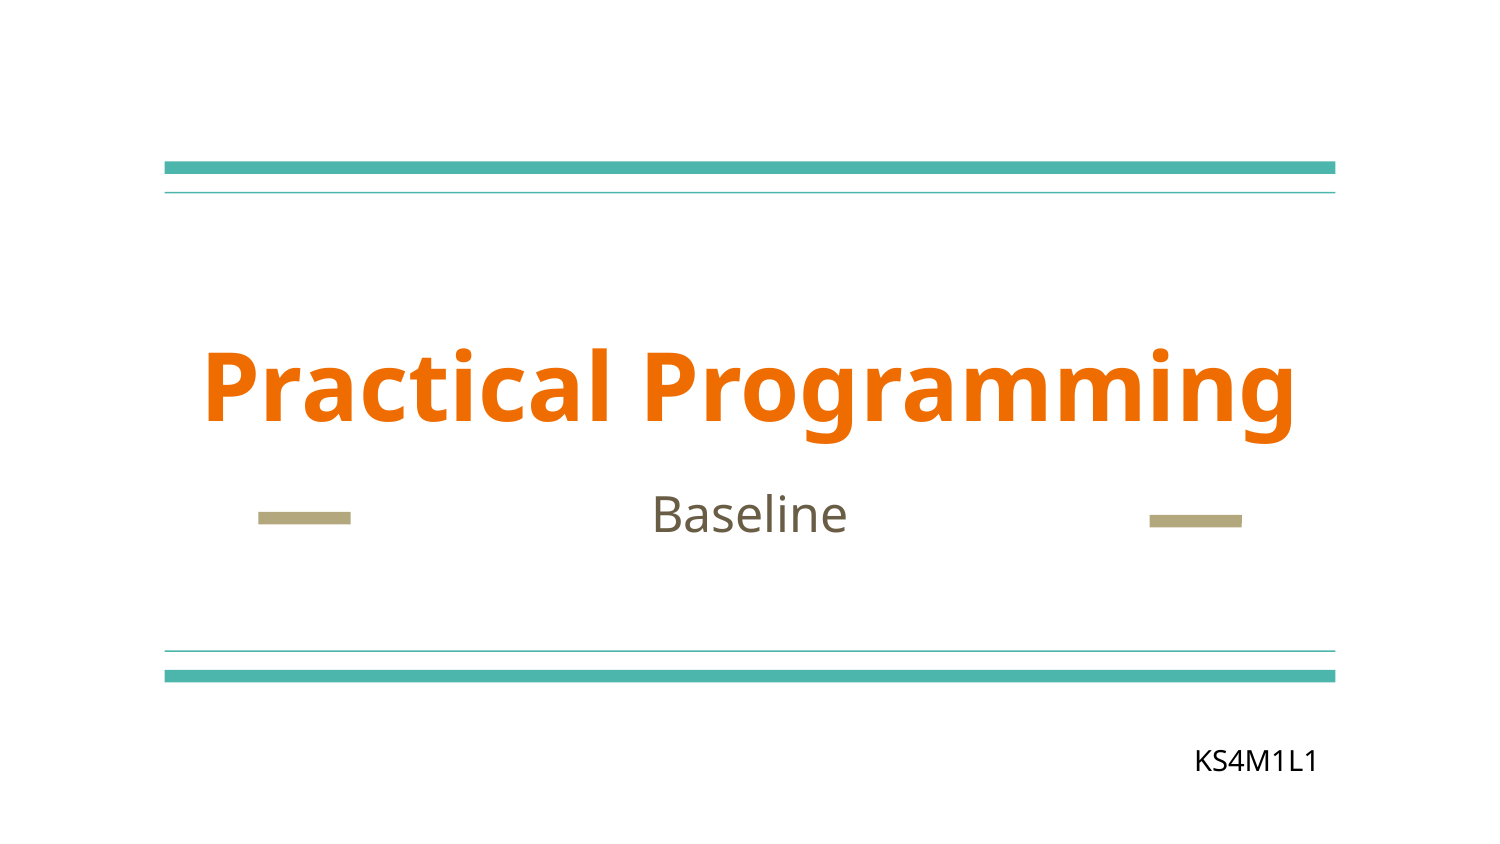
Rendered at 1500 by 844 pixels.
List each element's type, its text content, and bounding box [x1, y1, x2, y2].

subtitle Baseline [350, 467, 1150, 598]
text_box KS4M1L1 [1179, 727, 1363, 793]
title Practical Programming [164, 287, 1336, 456]
